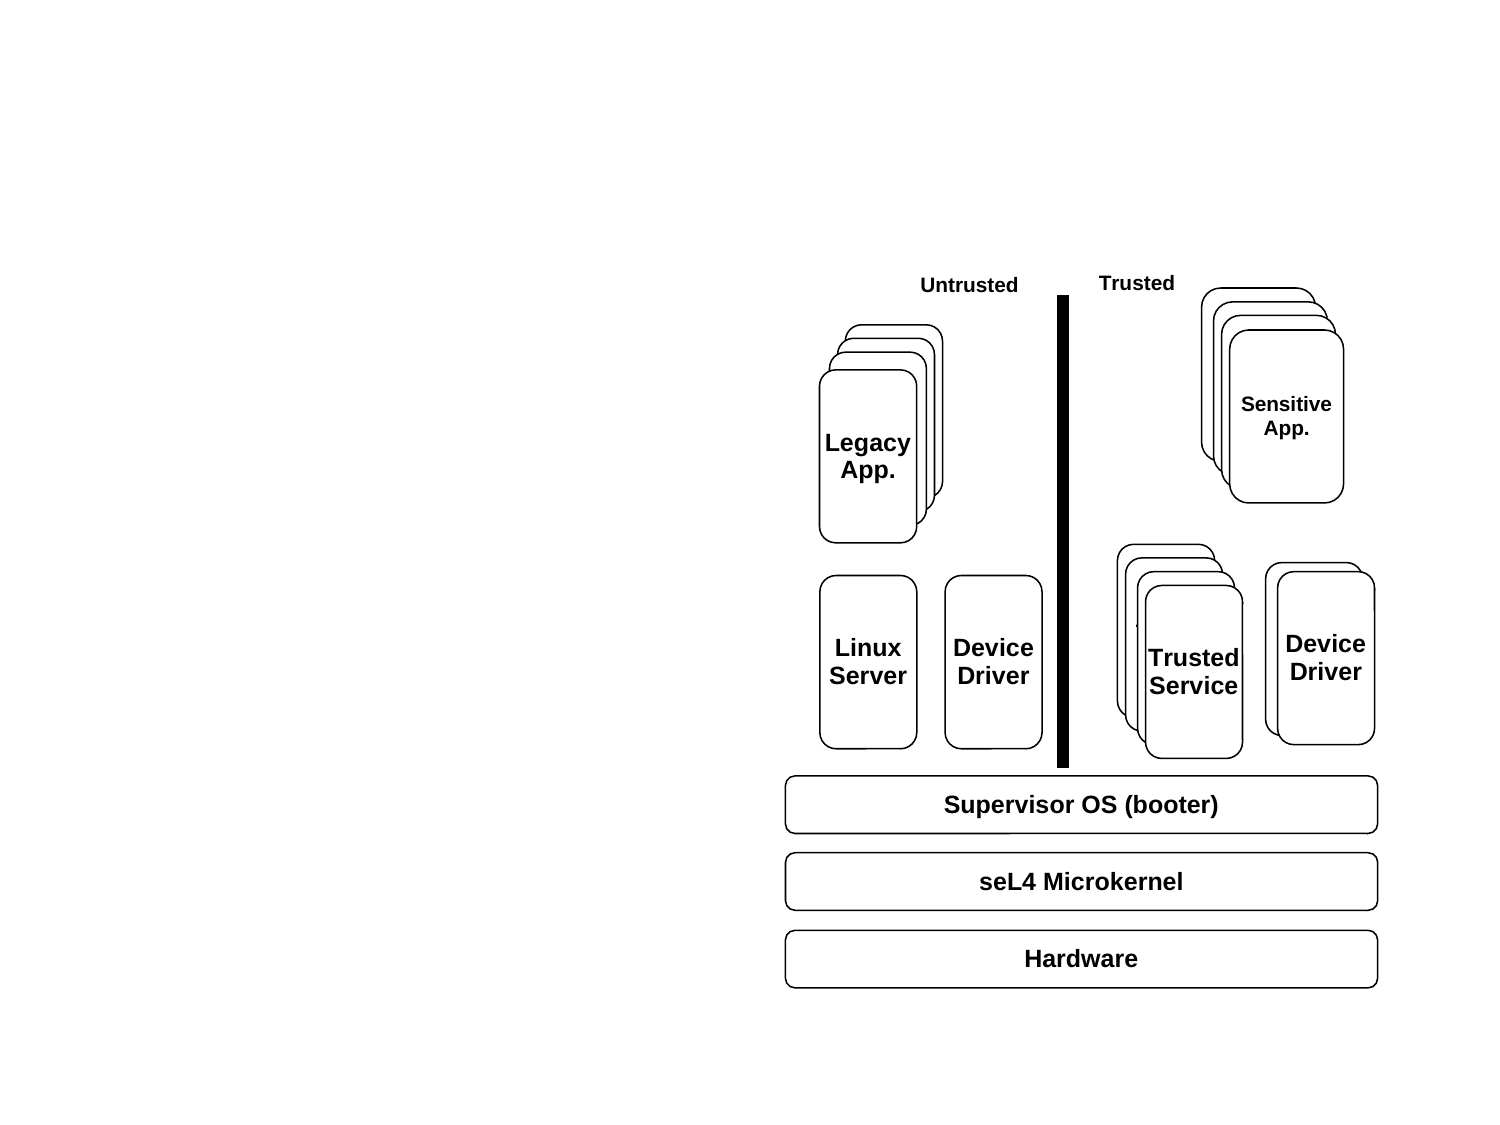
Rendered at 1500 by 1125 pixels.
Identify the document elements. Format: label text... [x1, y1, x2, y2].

text_box Trusted Service [1137, 571, 1235, 742]
text_box Supervisor OS (booter) [785, 775, 1378, 834]
text_box Hardware [785, 930, 1378, 988]
text_box Sensitive App. [1221, 315, 1336, 485]
text_box Trusted Service [1125, 557, 1223, 731]
text_box Linux Server [819, 575, 917, 749]
text_box Trusted [1084, 263, 1211, 303]
text_box Trusted Service [1145, 585, 1243, 759]
text_box Legacy App. [829, 352, 927, 524]
text_box Legacy App. [845, 324, 943, 496]
text_box Device Driver [945, 575, 1043, 749]
text_box Legacy App. [837, 338, 935, 509]
text_box Untrusted [891, 265, 1034, 305]
text_box seL4 Microkernel [785, 852, 1378, 911]
text_box Sensitive App. [1229, 329, 1344, 503]
text_box Sensitive App. [1201, 288, 1315, 460]
text_box Device Driver [1265, 562, 1361, 736]
text_box Trusted Service [1117, 544, 1215, 715]
text_box Sensitive App. [1213, 301, 1328, 471]
text_box Legacy App. [819, 369, 917, 543]
text_box Device Driver [1277, 571, 1375, 745]
